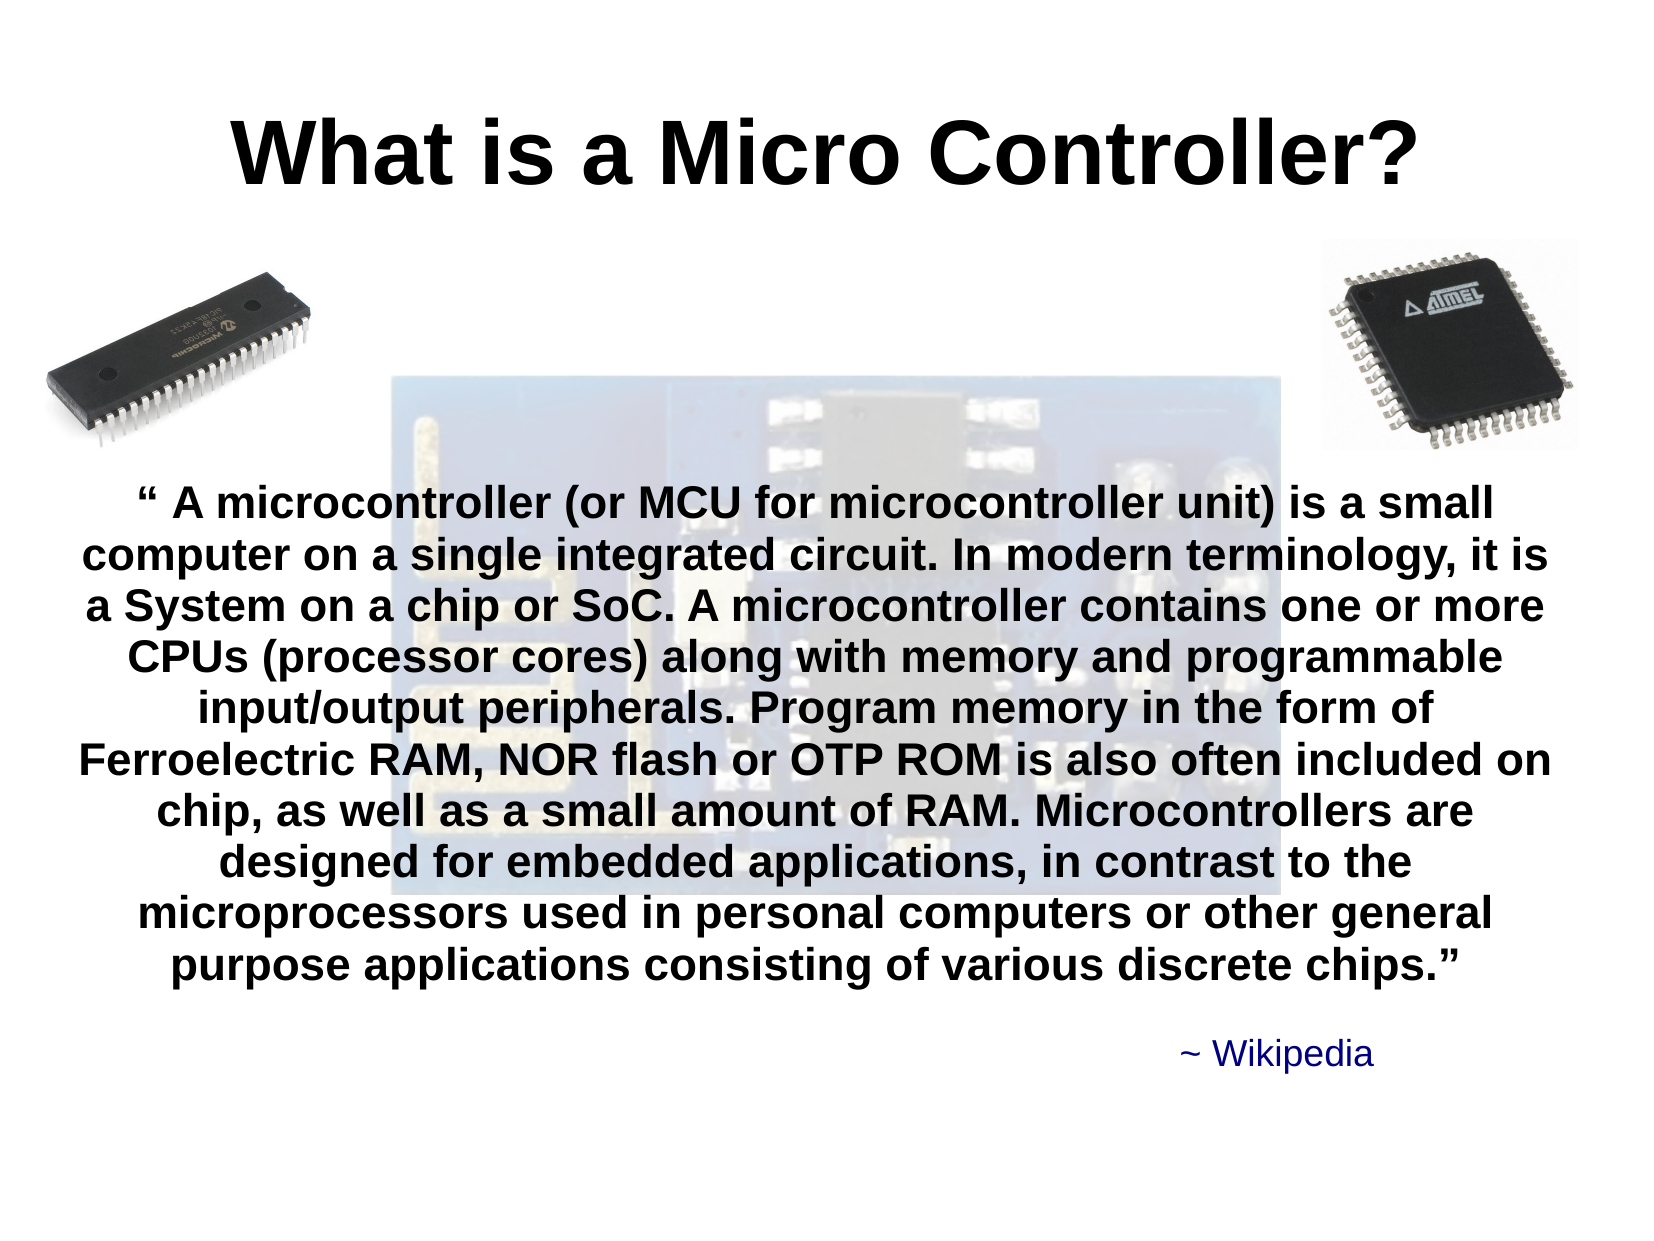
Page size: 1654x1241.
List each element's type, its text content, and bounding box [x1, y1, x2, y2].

picture [45, 269, 315, 451]
text_box ~ Wikipedia [1164, 1024, 1411, 1096]
picture [1320, 239, 1579, 451]
text_box “ A microcontroller (or MCU for microcontroller unit) is a small computer on a single integrated circuit. In modern terminology, it is a System on a chip or SoC. A microcontroller contains one or more CPUs (processor cores) along with memory and programmable input/output peripherals. Program memory in the form of Ferroelectric RAM, NOR flash or OTP ROM is also often included on chip, as well as a small amount of RAM. Microcontrollers are designed for embedded applications, in contrast to the microprocessors used in personal computers or other general purpose applications consisting of various discrete chips.” [71, 477, 1561, 991]
picture [390, 374, 1281, 477]
title What is a Micro Controller? [82, 49, 1571, 257]
